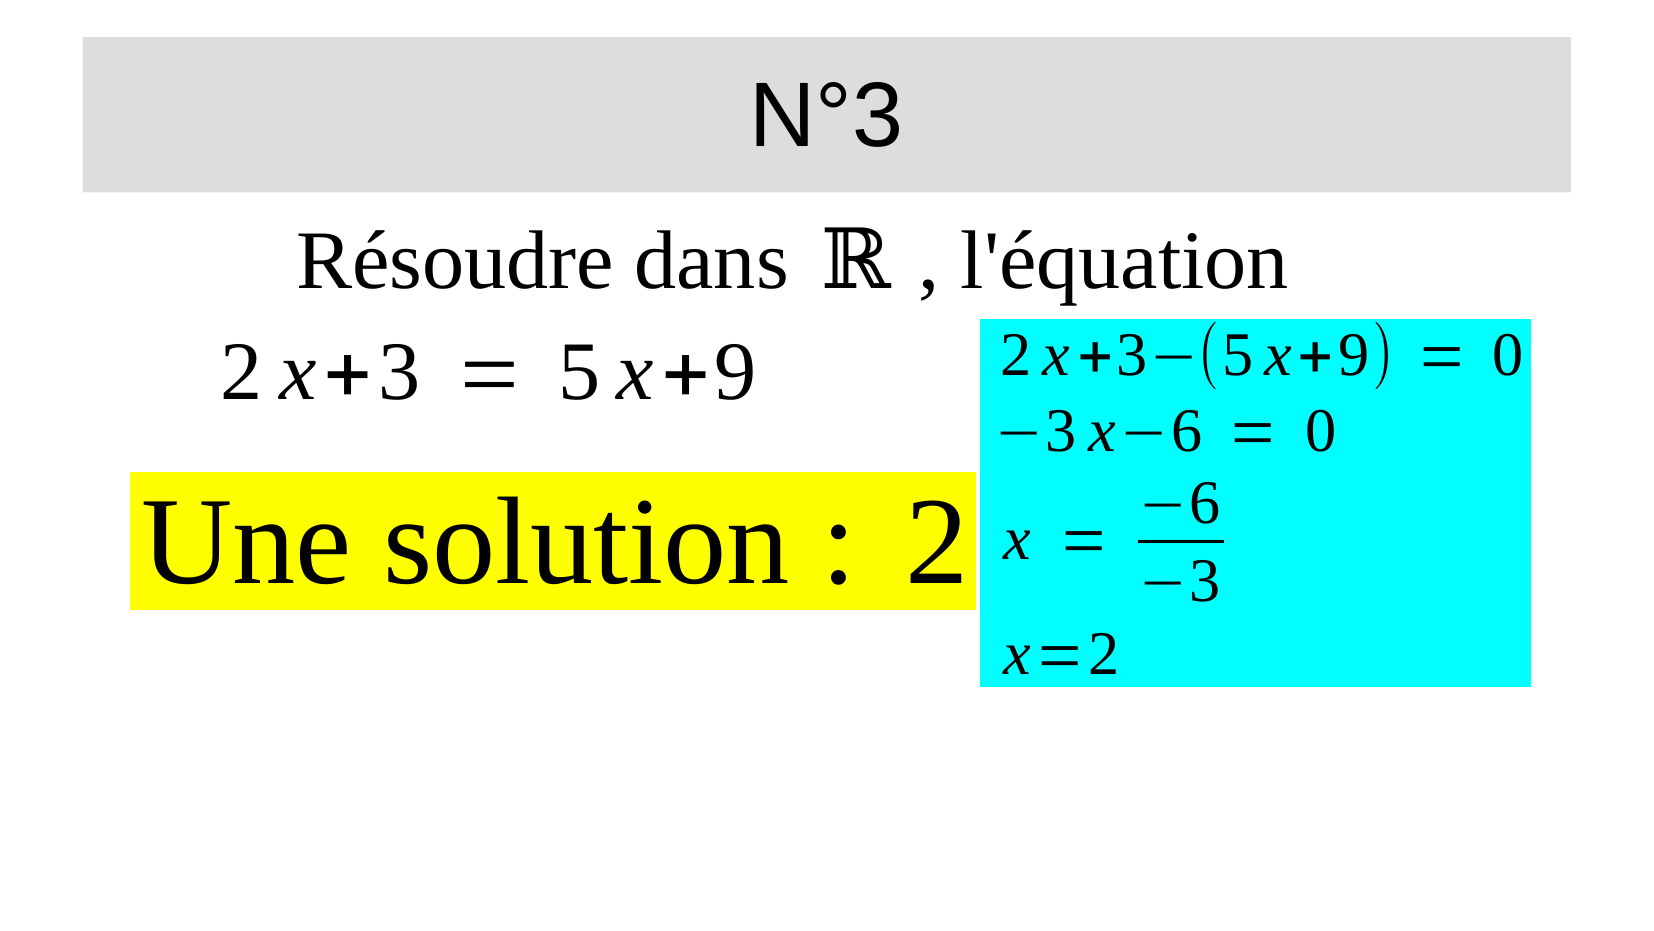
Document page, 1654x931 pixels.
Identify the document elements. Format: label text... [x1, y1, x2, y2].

chart [129, 472, 976, 611]
chart [212, 325, 765, 418]
chart [980, 318, 1532, 688]
chart [288, 214, 1300, 308]
title N°3 [82, 37, 1571, 193]
